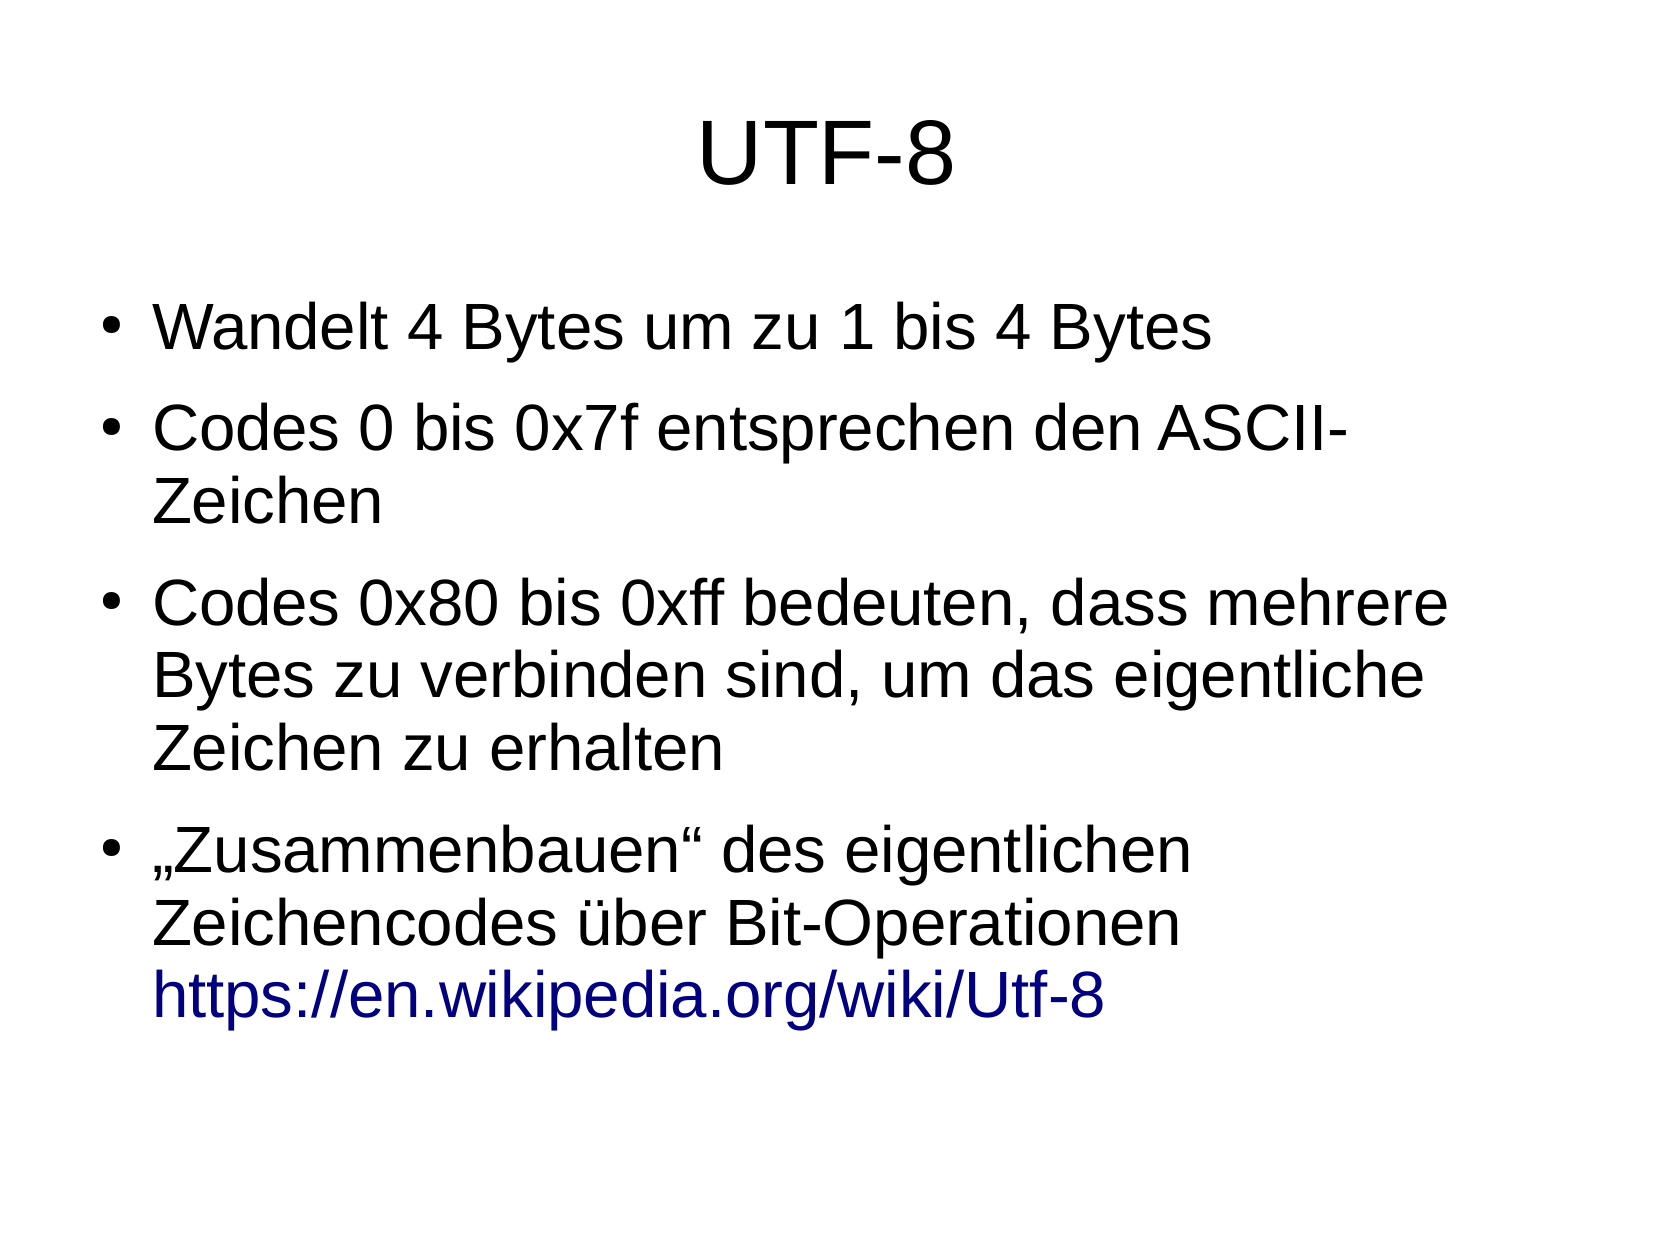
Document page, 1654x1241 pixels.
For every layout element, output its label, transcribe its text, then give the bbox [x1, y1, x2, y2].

list Wandelt 4 Bytes um zu 1 bis 4 Bytes Codes 0 bis 0x7f entsprechen den ASCII-Zeichen Codes 0x80 bis 0xff bedeuten, dass mehrere Bytes zu verbinden sind, um das eigentliche Zeichen zu erhalten „Zusammenbauen“ des eigentlichen Zeichencodes über Bit-Operationen https://en.wikipedia.org/wiki/Utf-8 [82, 290, 1571, 1036]
title UTF-8 [82, 49, 1571, 257]
